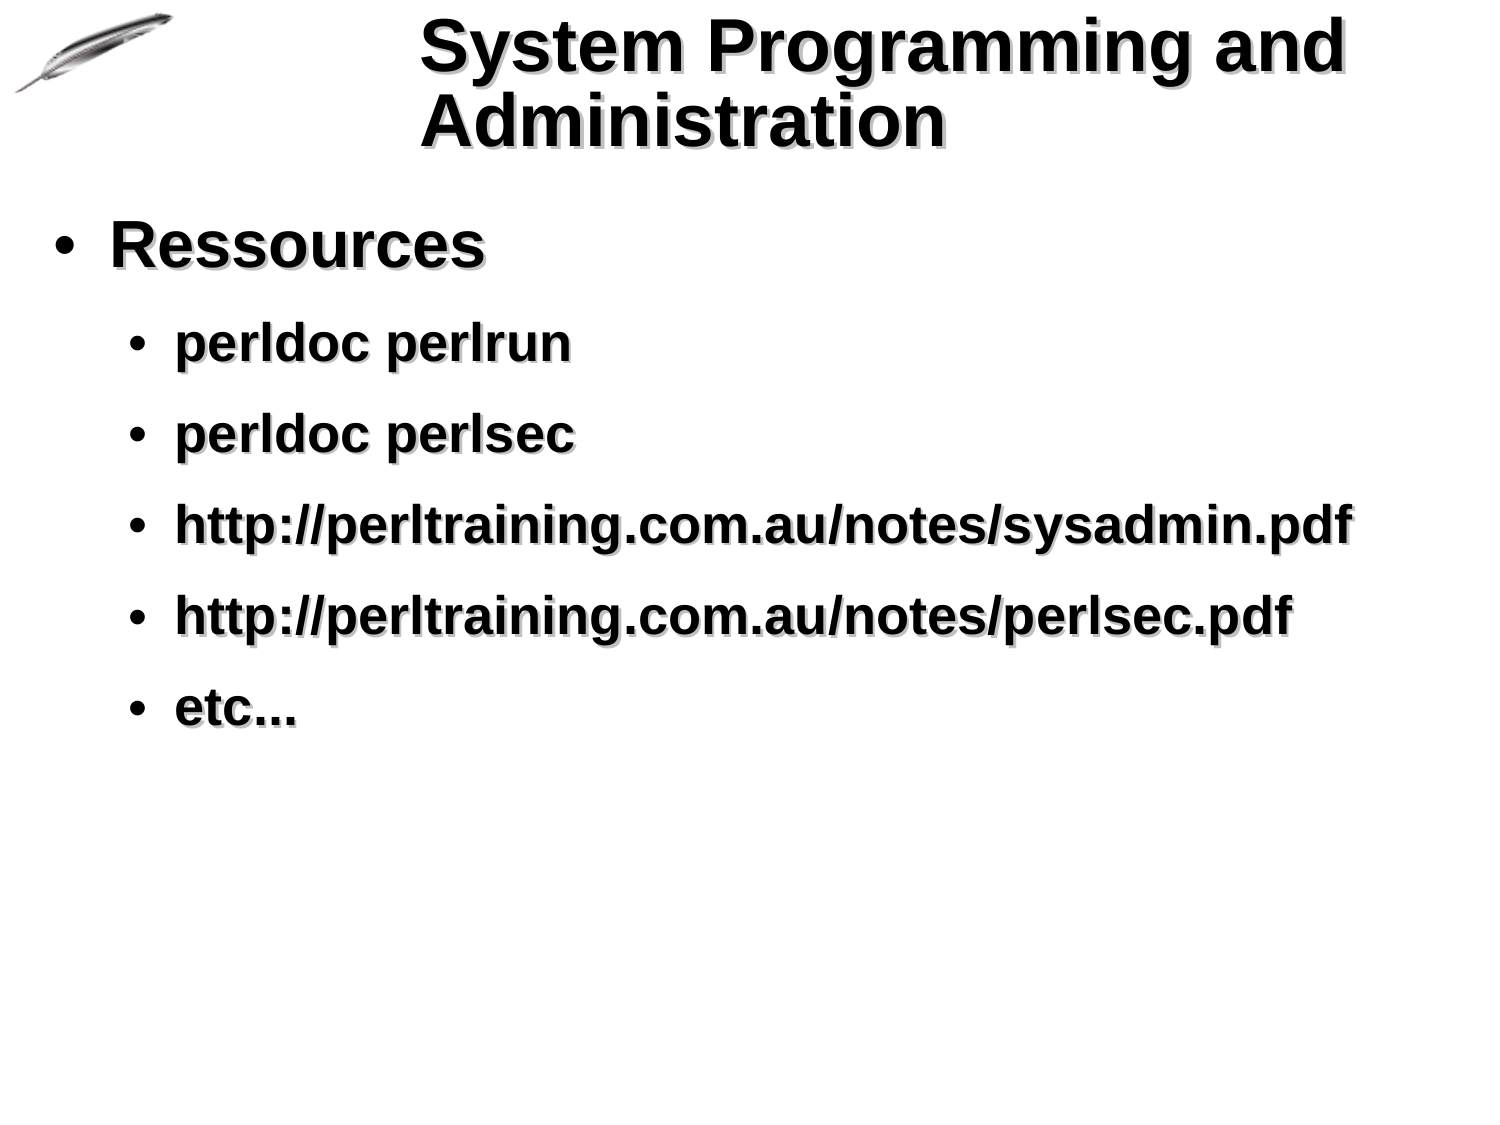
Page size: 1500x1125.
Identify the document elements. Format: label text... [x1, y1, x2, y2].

title System Programming and Administration [419, 0, 1459, 183]
list Ressources perldoc perlrun perldoc perlsec http://perltraining.com.au/notes/sysadmin.pdf http://perltraining.com.au/notes/perlsec.pdf etc... [53, 207, 1447, 1084]
picture [11, 11, 179, 95]
